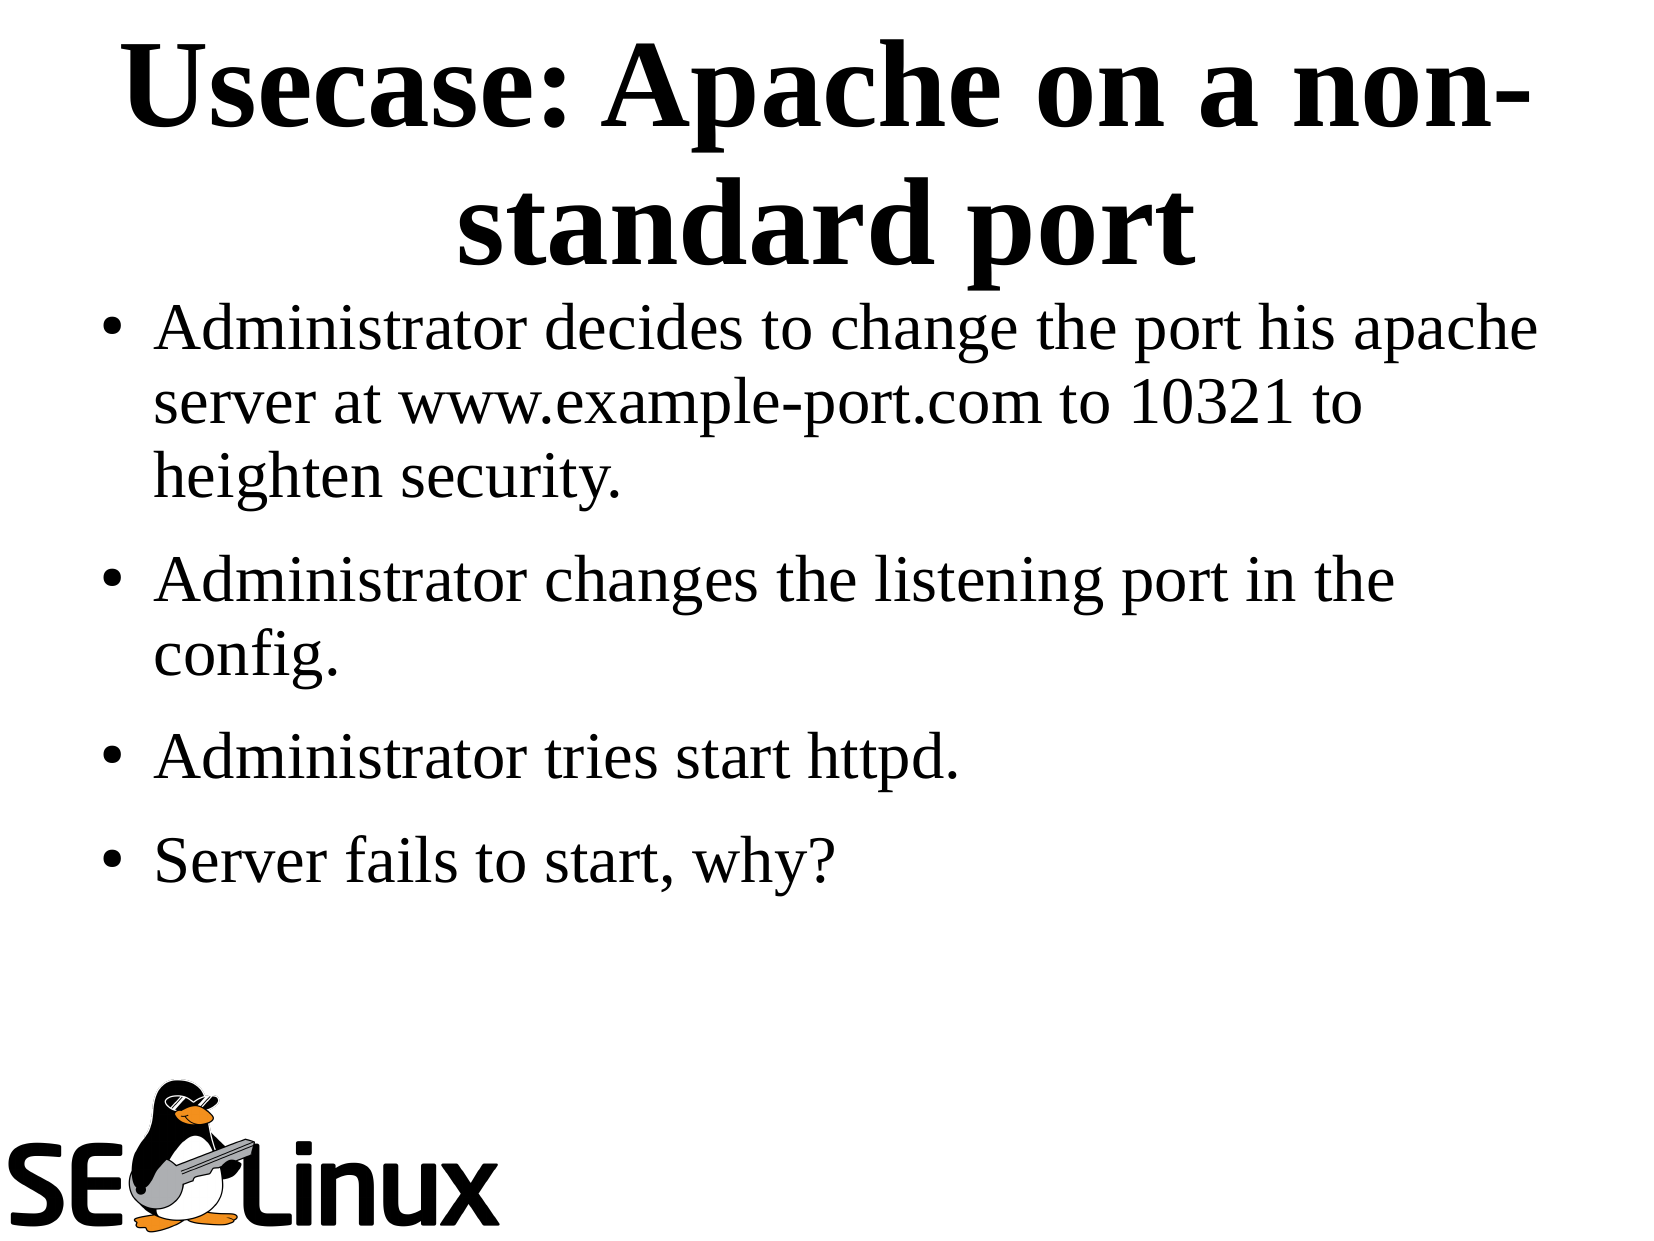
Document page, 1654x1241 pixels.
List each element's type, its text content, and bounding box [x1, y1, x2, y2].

title Usecase: Apache on a non-standard port [82, 14, 1571, 290]
picture [0, 919, 526, 1241]
list Administrator decides to change the port his apache server at www.example-port.com to 10321 to heighten security. Administrator changes the listening port in the config. Administrator tries start httpd. Server fails to start, why? [82, 290, 1571, 1010]
